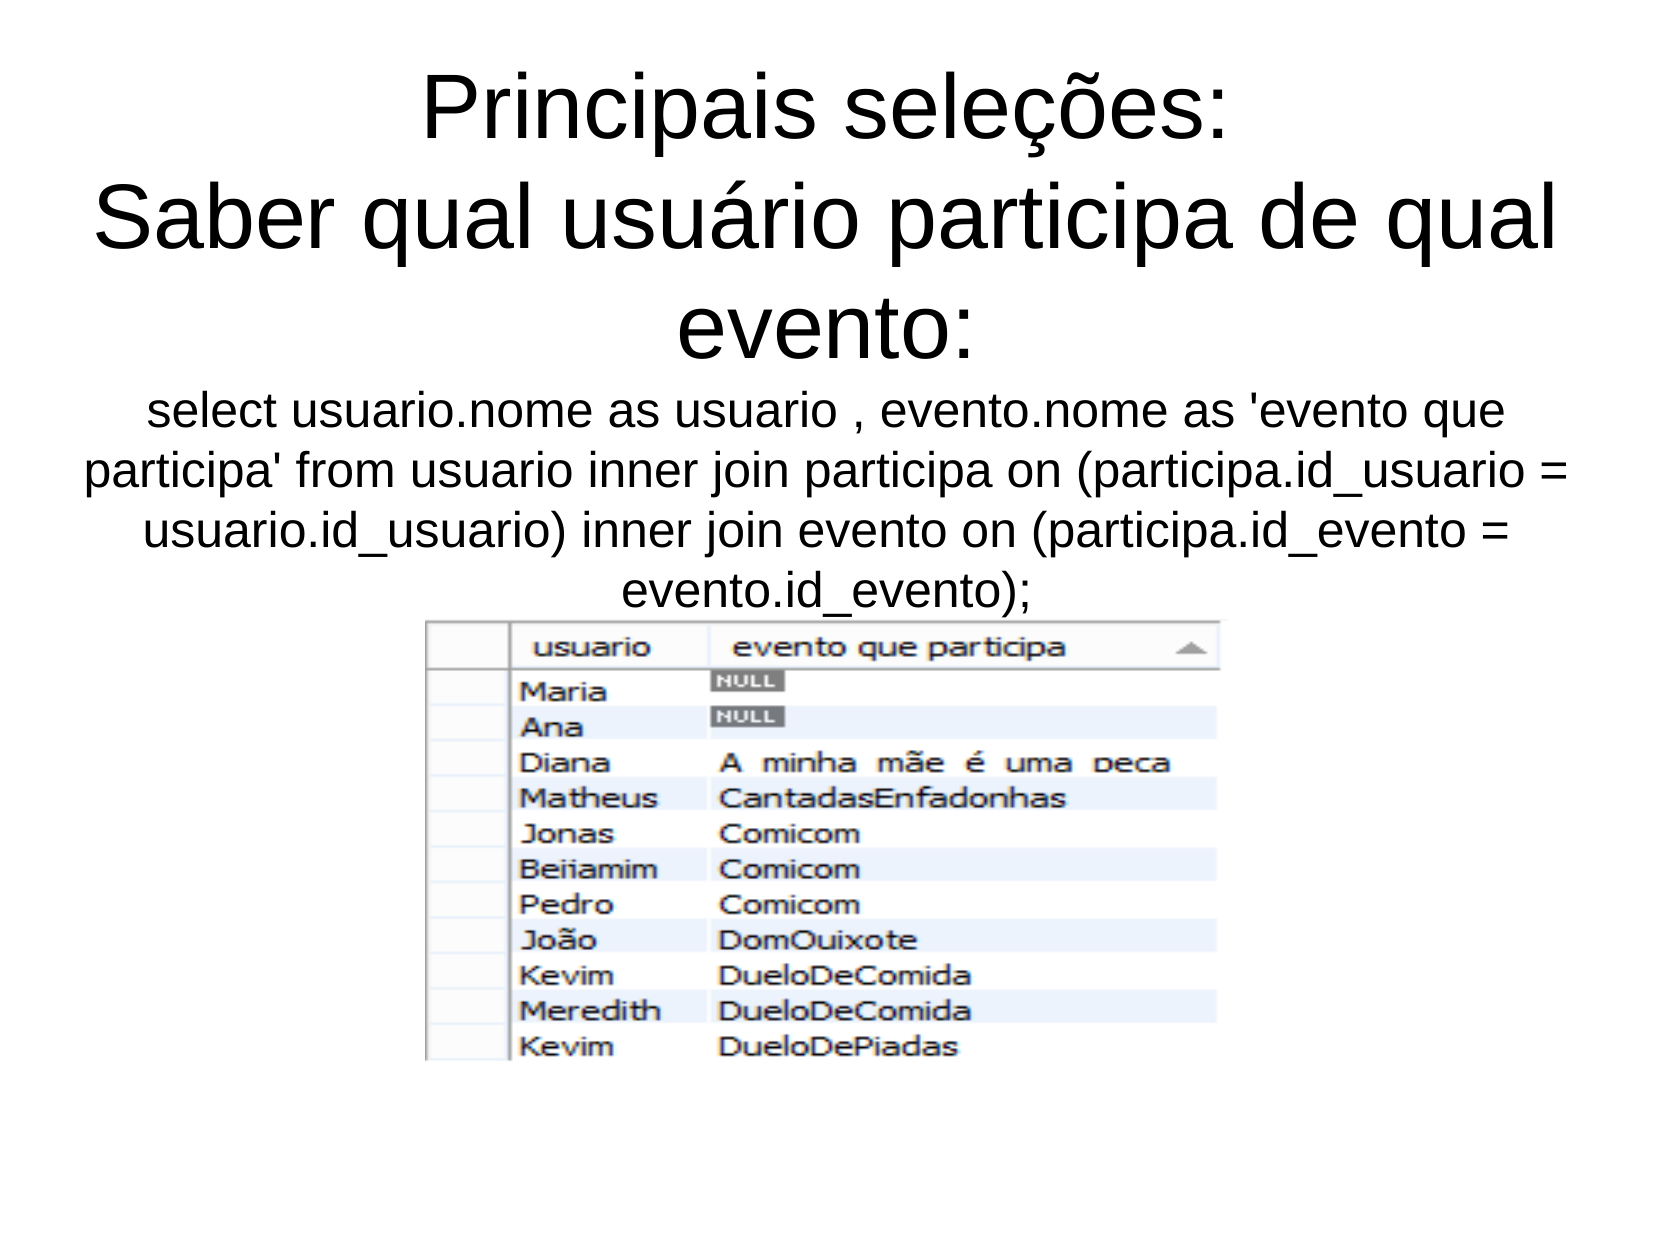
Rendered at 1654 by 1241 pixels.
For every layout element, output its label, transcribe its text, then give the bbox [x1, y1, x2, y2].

title Principais seleções: Saber qual usuário participa de qual evento: select usuario.nome as usuario , evento.nome as 'evento que participa' from usuario inner join participa on (participa.id_usuario = usuario.id_usuario) inner join evento on (participa.id_evento = evento.id_evento); [82, 47, 1571, 1193]
picture [425, 619, 1228, 1073]
